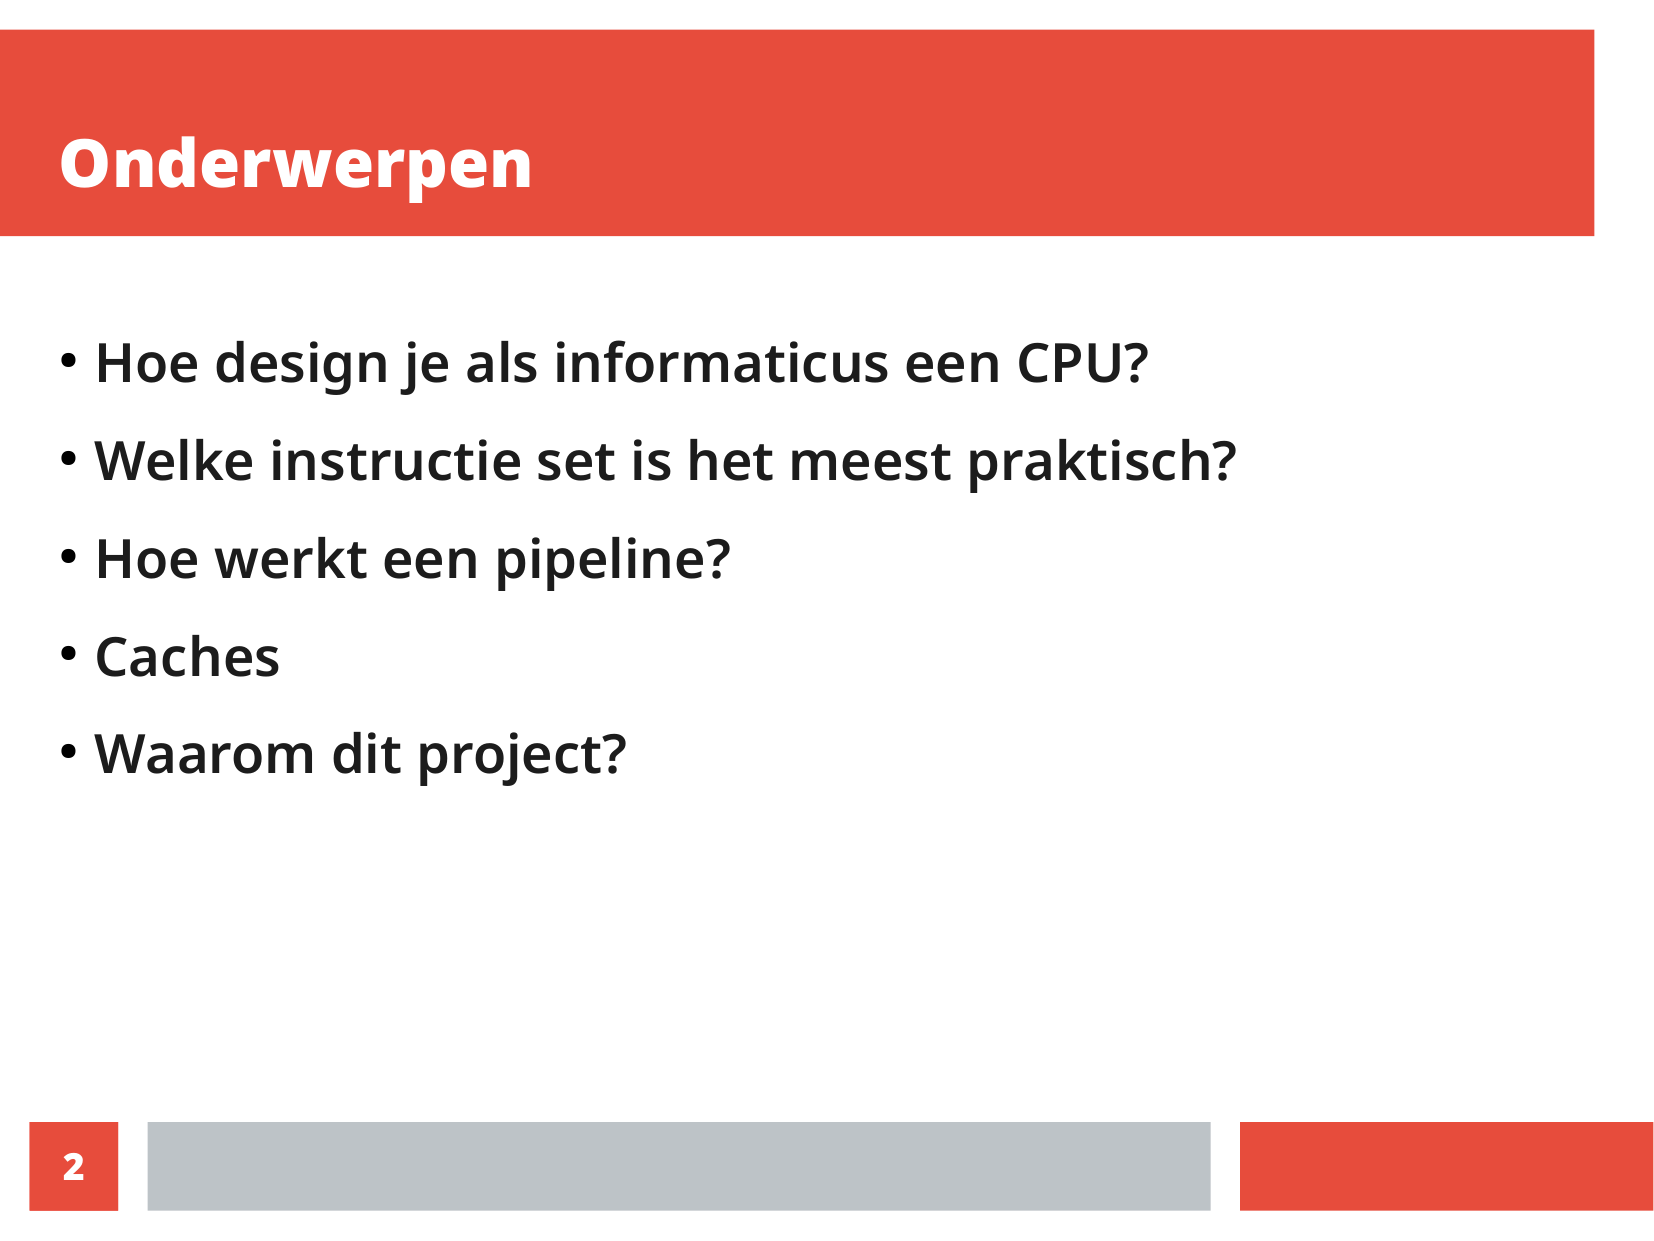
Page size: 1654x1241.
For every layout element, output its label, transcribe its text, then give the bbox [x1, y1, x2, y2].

title Onderwerpen [59, 59, 1595, 207]
list Hoe design je als informaticus een CPU? Welke instructie set is het meest praktisch? Hoe werkt een pipeline? Caches Waarom dit project? [59, 324, 1565, 1093]
